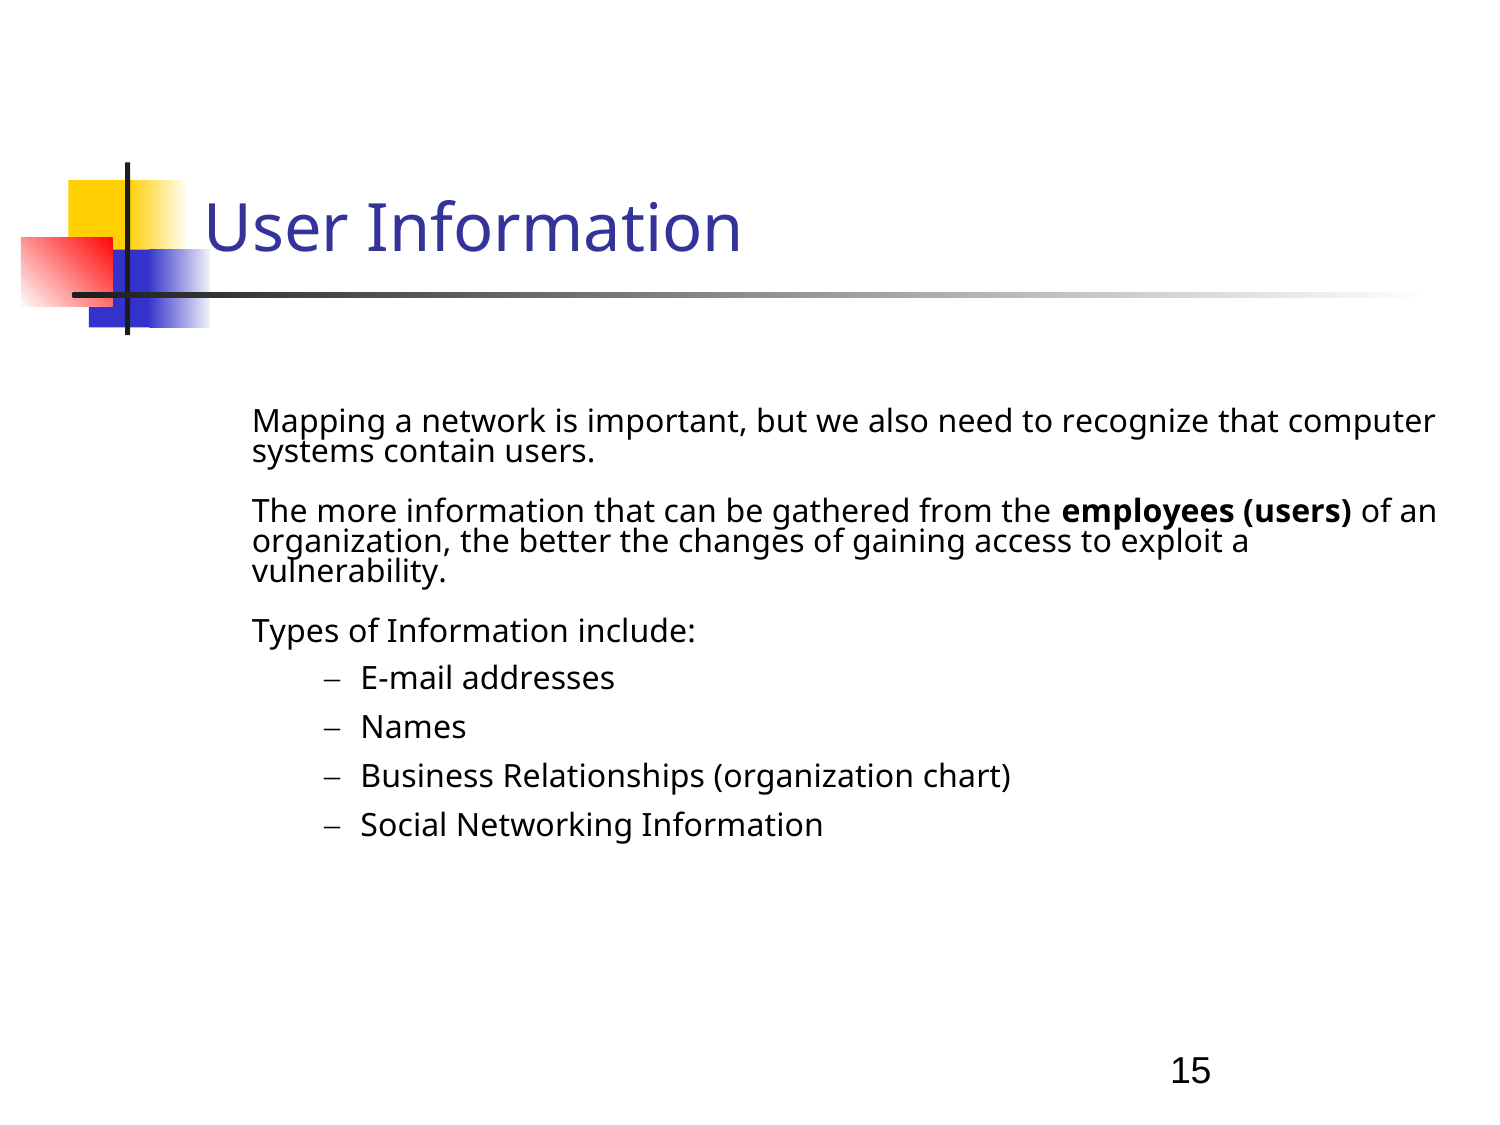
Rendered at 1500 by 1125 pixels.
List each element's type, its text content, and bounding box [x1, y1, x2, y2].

list Mapping a network is important, but we also need to recognize that computer systems contain users. The more information that can be gathered from the employees (users) of an organization, the better the changes of gaining access to exploit a vulnerability. Types of Information include: E-mail addresses Names Business Relationships (organization chart) Social Networking Information [193, 331, 1469, 1007]
title User Information [188, 35, 1468, 276]
